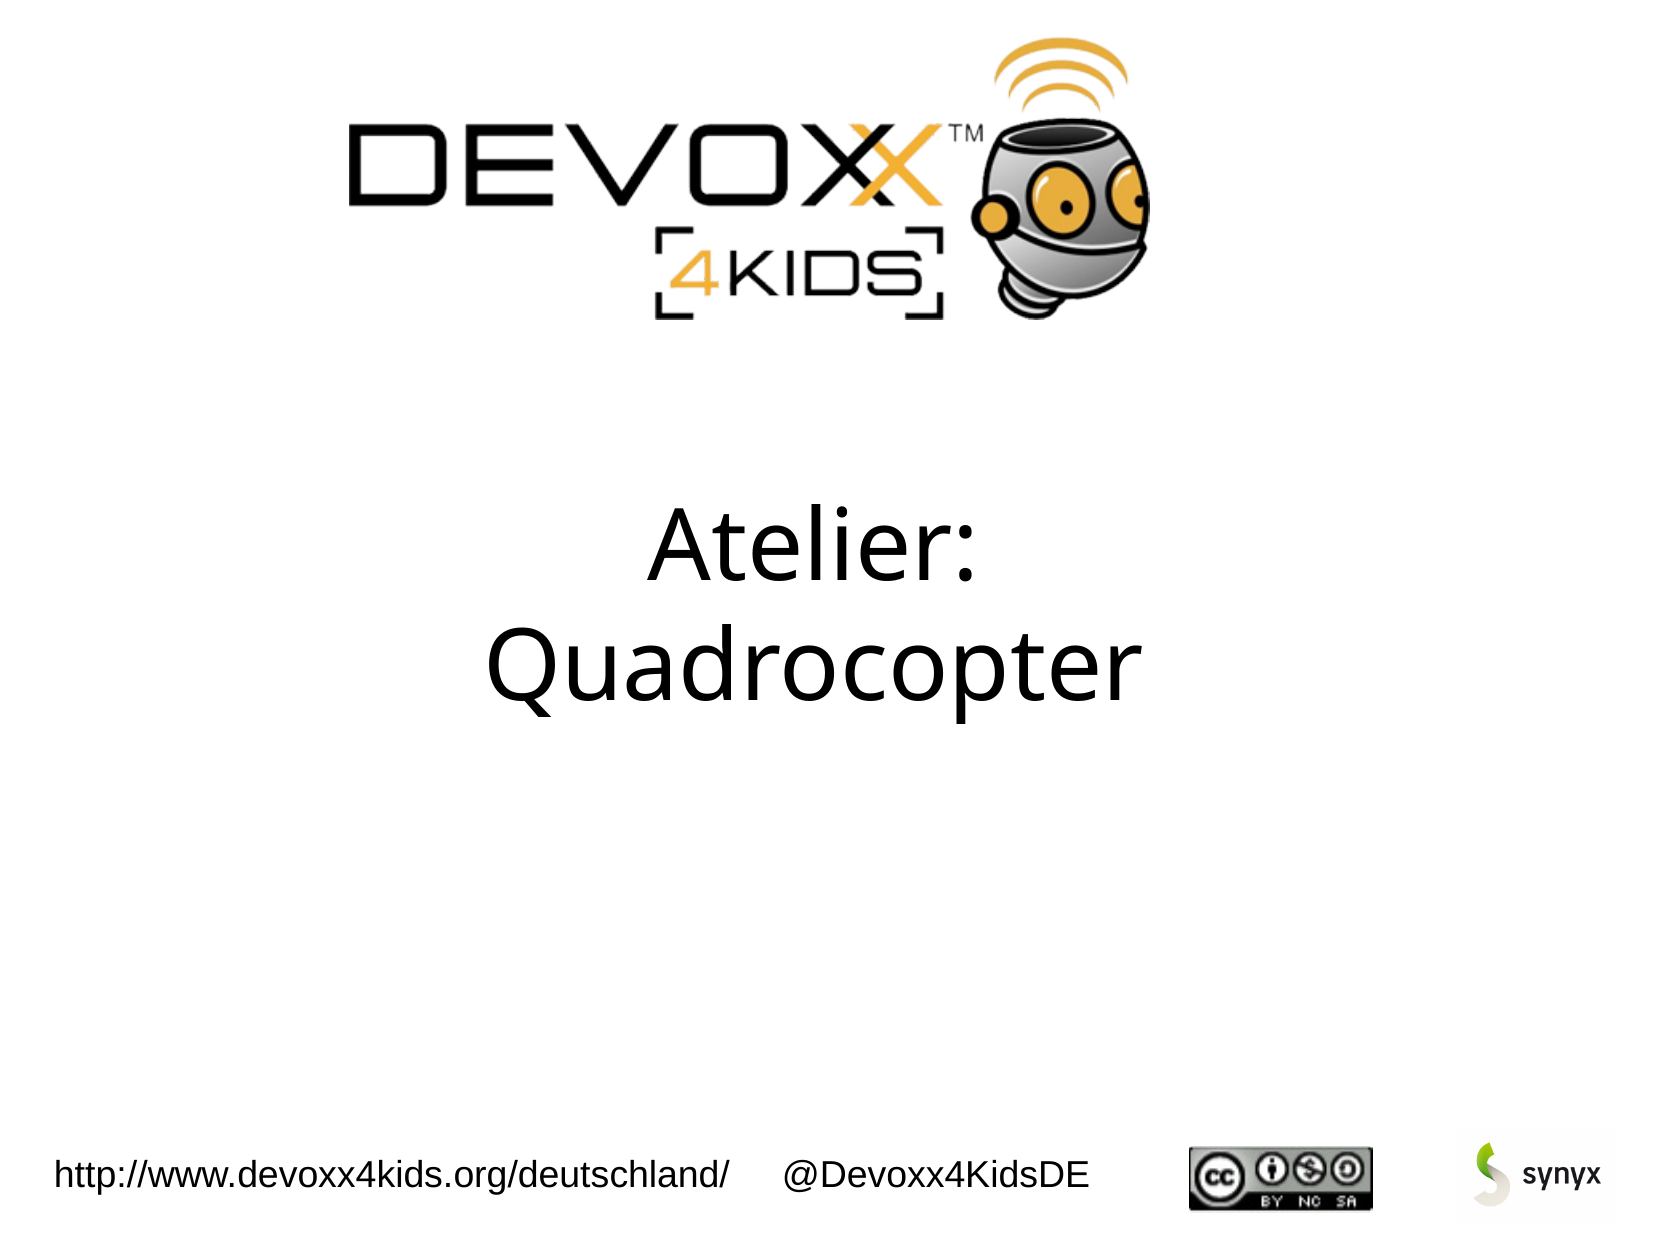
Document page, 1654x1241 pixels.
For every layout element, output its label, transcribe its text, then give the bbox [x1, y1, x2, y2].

picture [349, 37, 1150, 320]
picture [1455, 1128, 1616, 1223]
title Atelier: Quadrocopter [64, 473, 1589, 715]
picture [1189, 1146, 1373, 1213]
